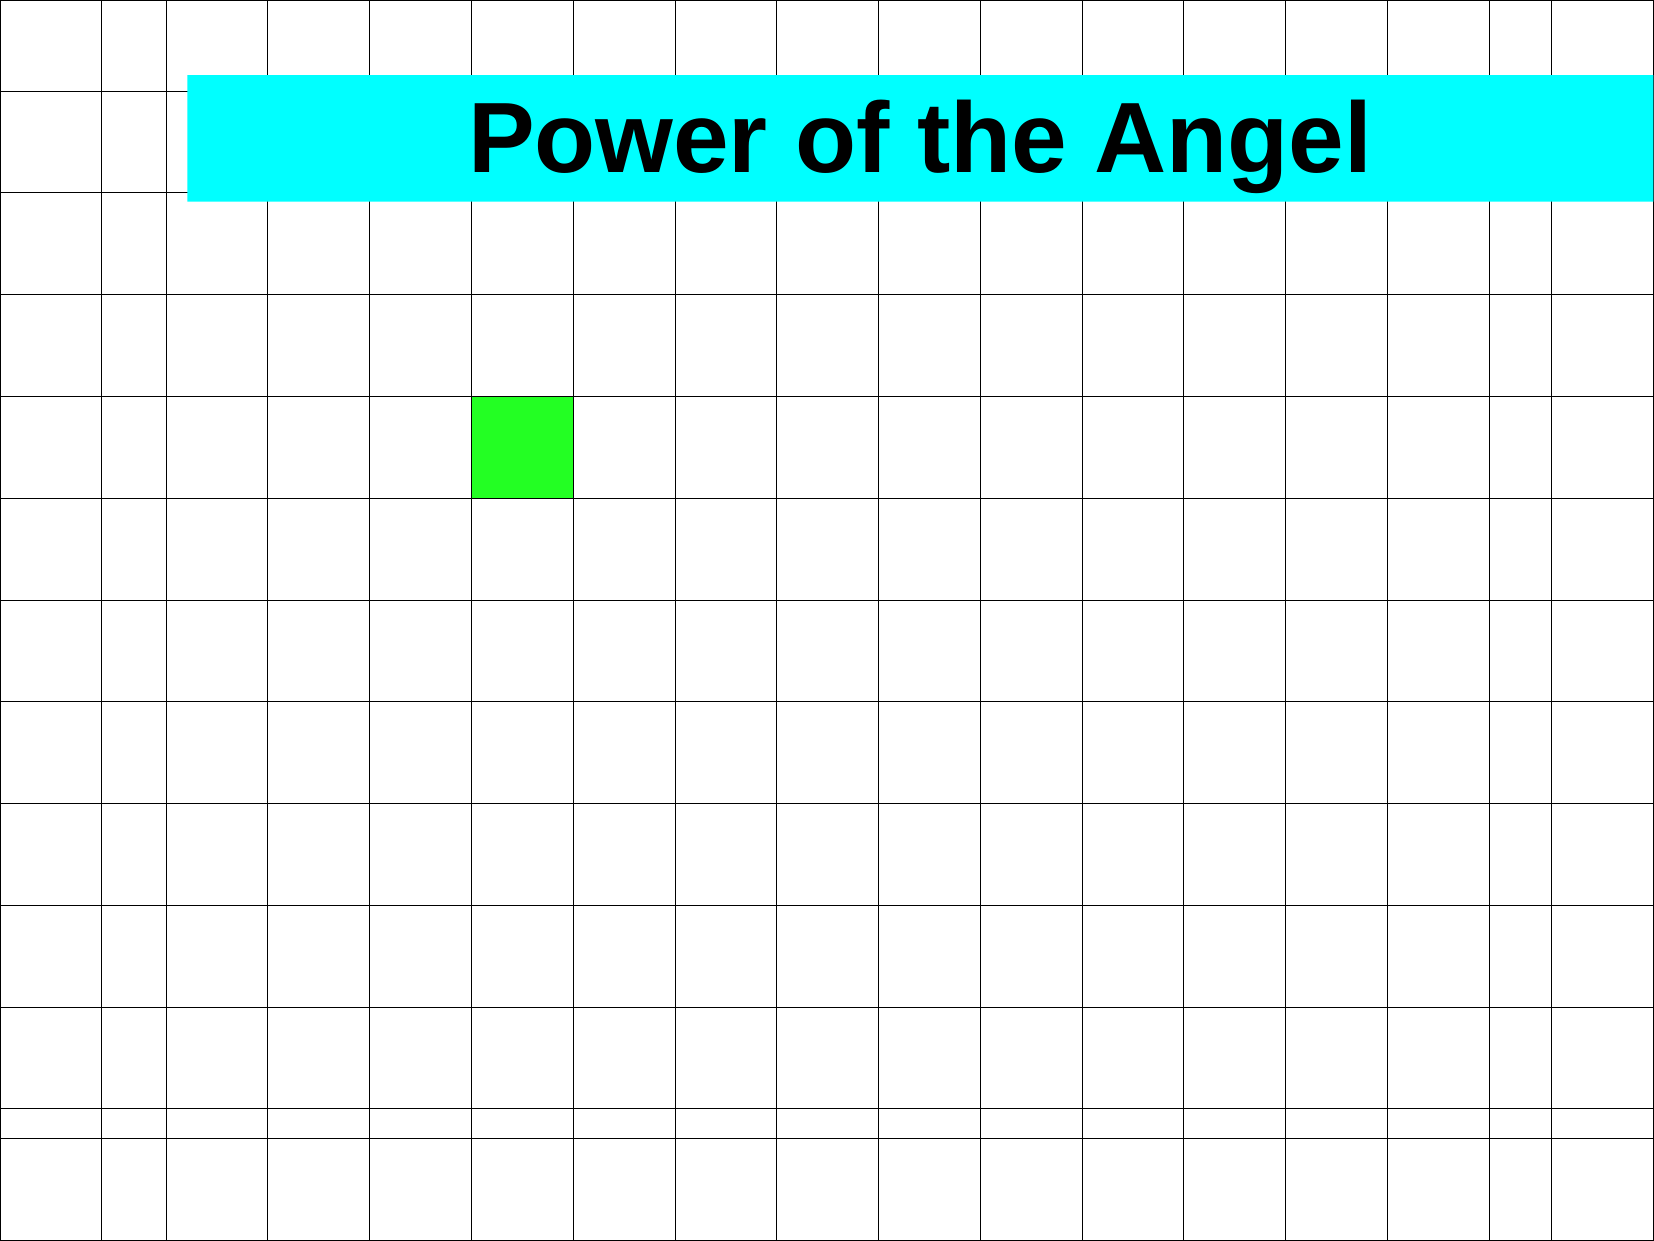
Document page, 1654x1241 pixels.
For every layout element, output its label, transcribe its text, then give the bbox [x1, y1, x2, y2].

text_box Power of the Angel [187, 75, 1654, 202]
text_box [0, 0, 1654, 1241]
